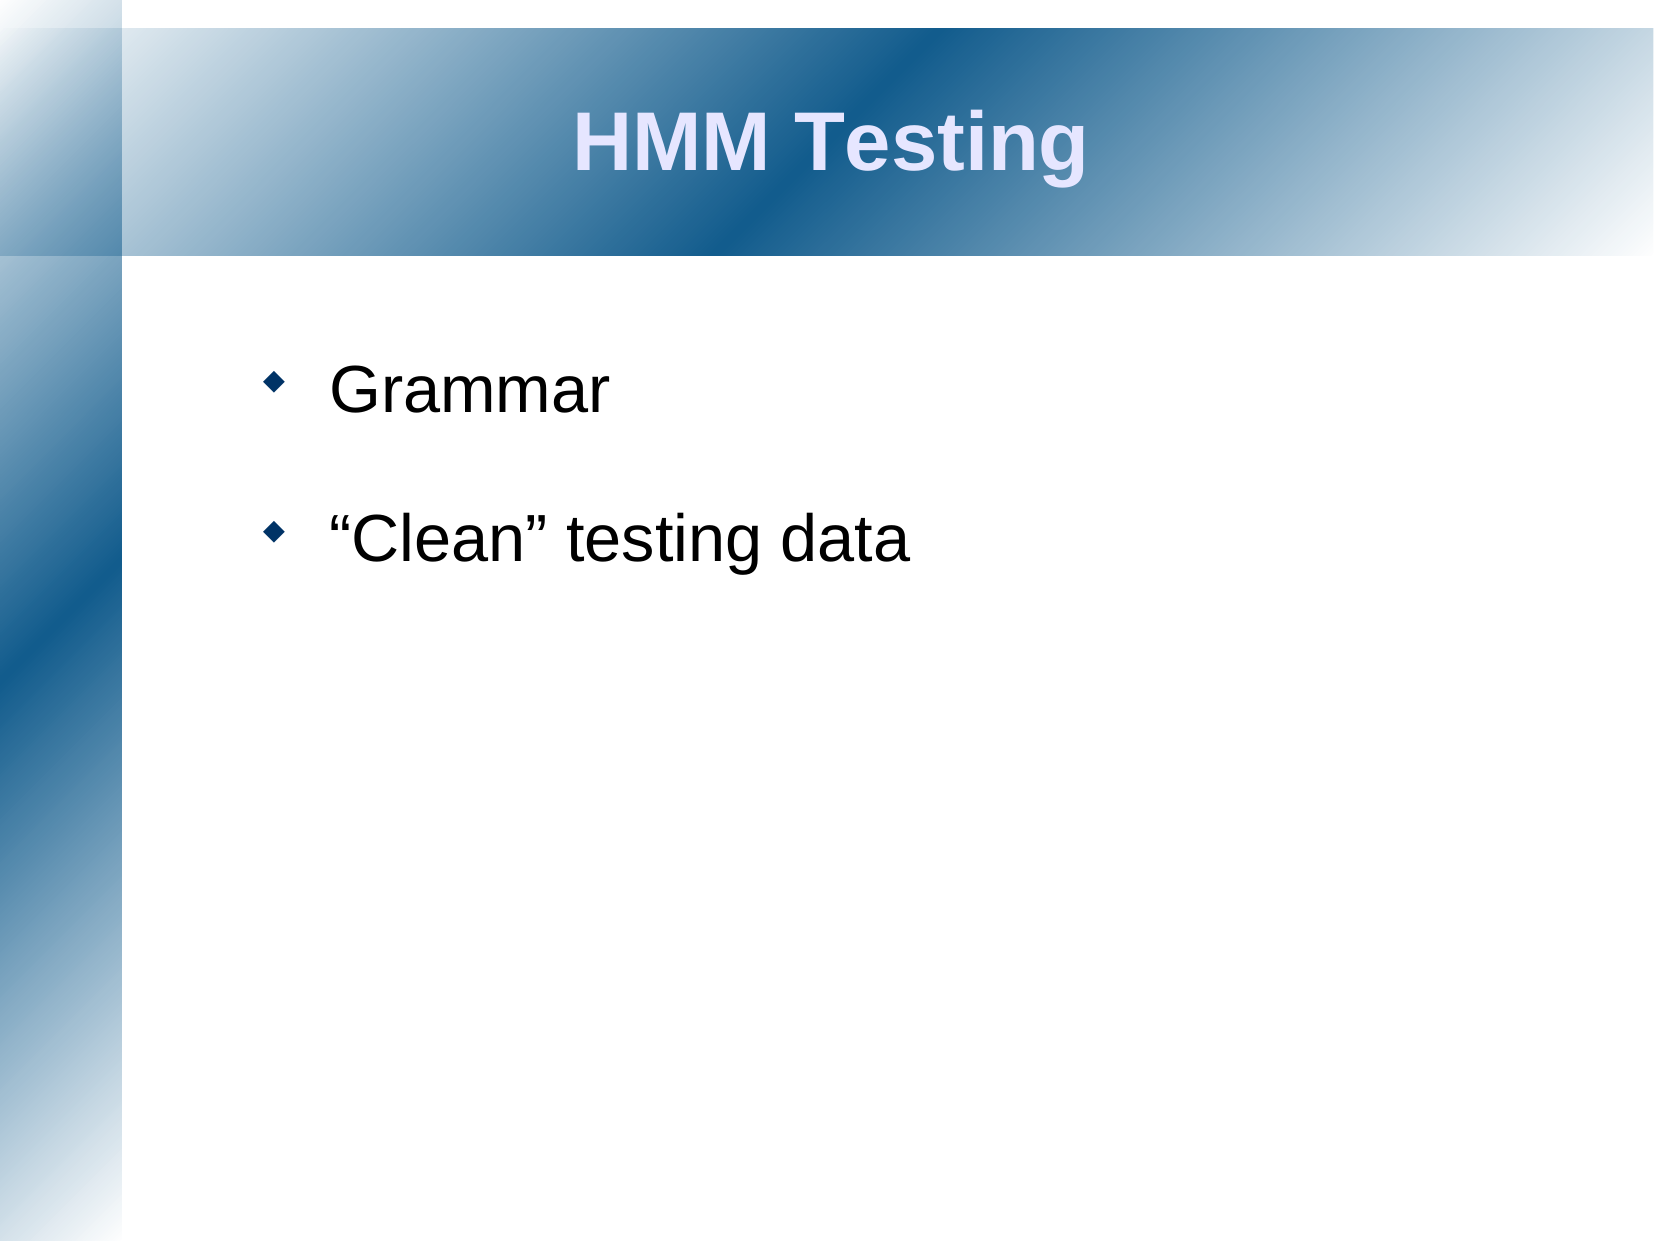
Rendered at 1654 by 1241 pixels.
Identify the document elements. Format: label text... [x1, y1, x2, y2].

list Grammar “Clean” testing data [258, 351, 1633, 1207]
title HMM Testing [125, 37, 1538, 246]
